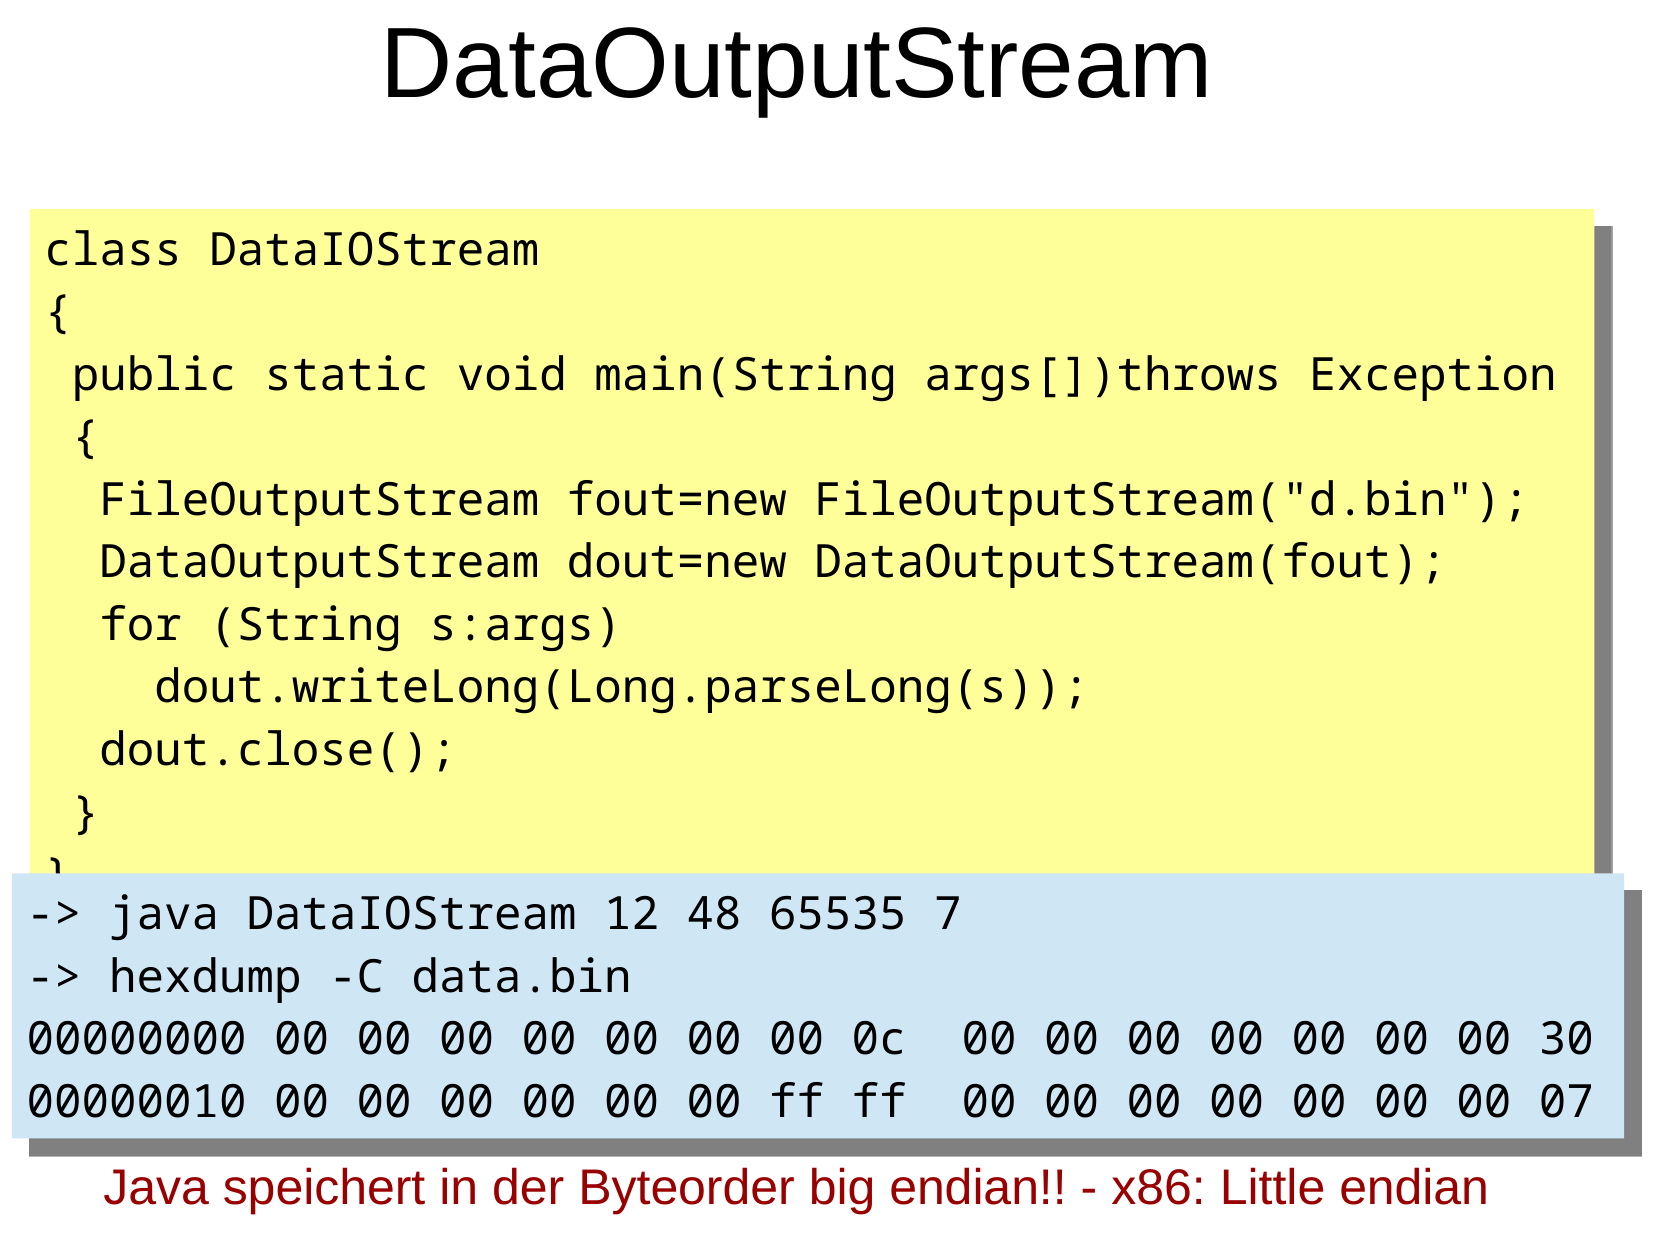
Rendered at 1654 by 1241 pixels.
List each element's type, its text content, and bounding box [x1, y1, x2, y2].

text_box -> java DataIOStream 12 48 65535 7 -> hexdump -C data.bin 00000000 00 00 00 00 00 00 00 0c 00 00 00 00 00 00 00 30 00000010 00 00 00 00 00 00 ff ff 00 00 00 00 00 00 00 07 [11, 873, 1625, 1102]
text_box class DataIOStream { public static void main(String args[])throws Exception { FileOutputStream fout=new FileOutputStream("d.bin"); DataOutputStream dout=new DataOutputStream(fout); for (String s:args) dout.writeLong(Long.parseLong(s)); dout.close(); } } [29, 208, 1595, 810]
text_box Java speichert in der Byteorder big endian!! - x86: Little endian [88, 1151, 1506, 1223]
text_box DataOutputStream [88, 0, 1506, 127]
